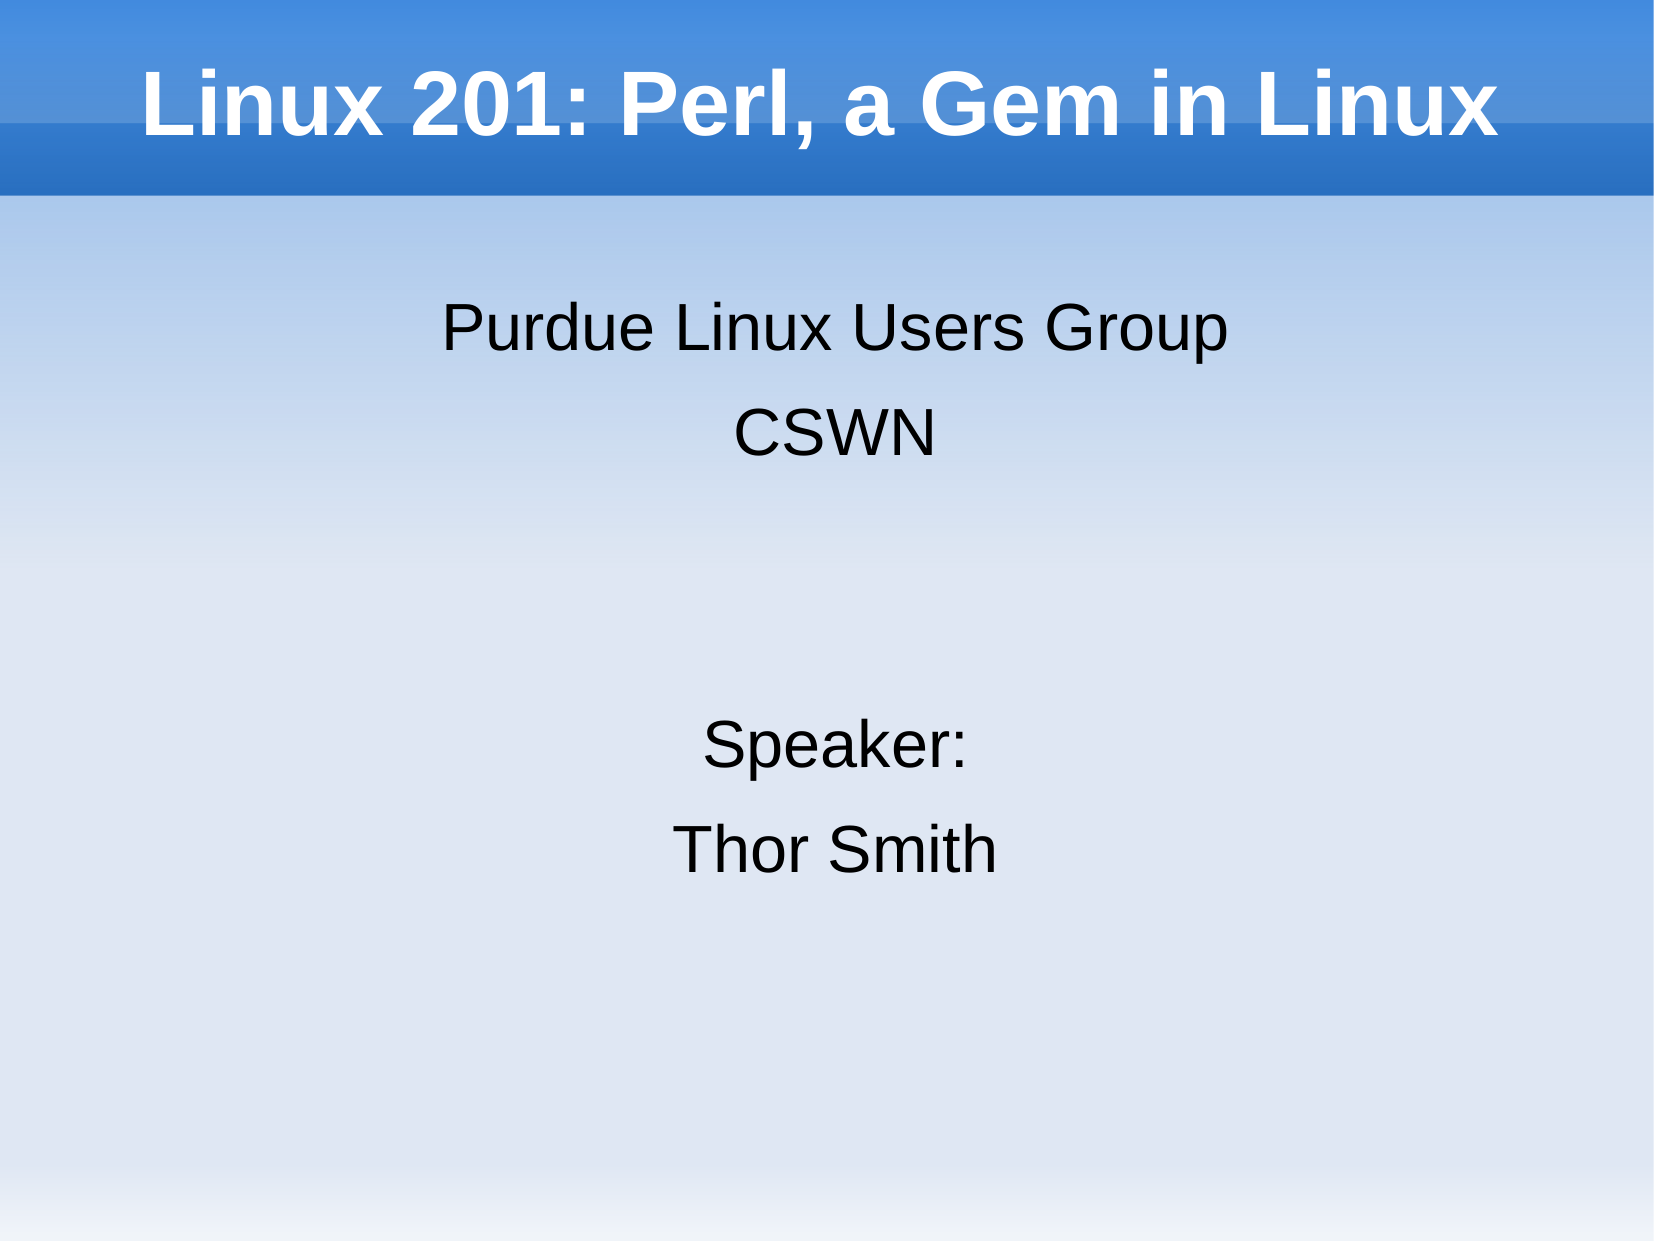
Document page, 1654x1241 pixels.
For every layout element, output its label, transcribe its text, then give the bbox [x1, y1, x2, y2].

list Purdue Linux Users Group CSWN Speaker: Thor Smith [82, 290, 1571, 1109]
picture [0, 0, 1654, 1241]
title Linux 201: Perl, a Gem in Linux [76, 0, 1565, 208]
